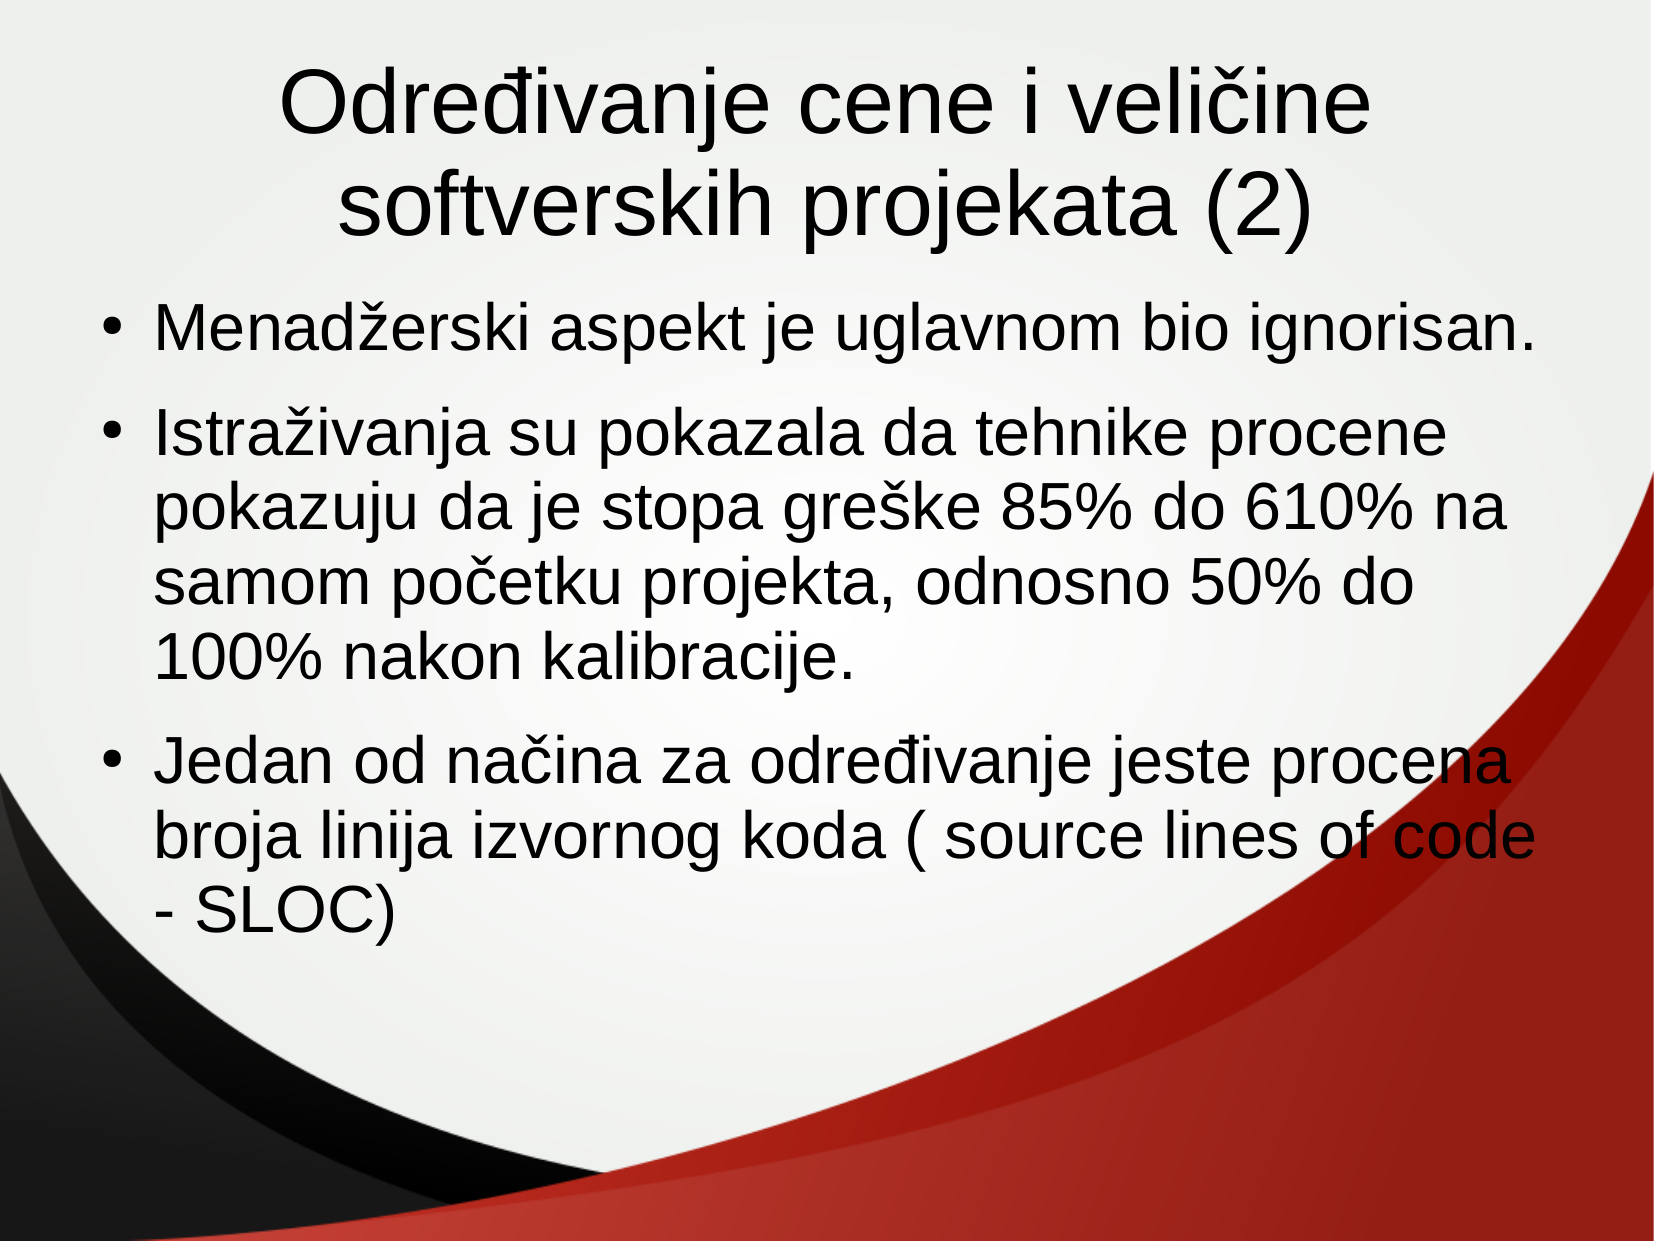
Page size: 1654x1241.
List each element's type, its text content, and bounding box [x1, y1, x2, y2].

title Određivanje cene i veličine softverskih projekata (2) [82, 49, 1571, 257]
list Menadžerski aspekt je uglavnom bio ignorisan. Istraživanja su pokazala da tehnike procene pokazuju da je stopa greške 85% do 610% na samom početku projekta, odnosno 50% do 100% nakon kalibracije. Jedan od načina za određivanje jeste procena broja linija izvornog koda ( source lines of code - SLOC) [82, 290, 1571, 1010]
picture [0, 0, 1654, 1241]
